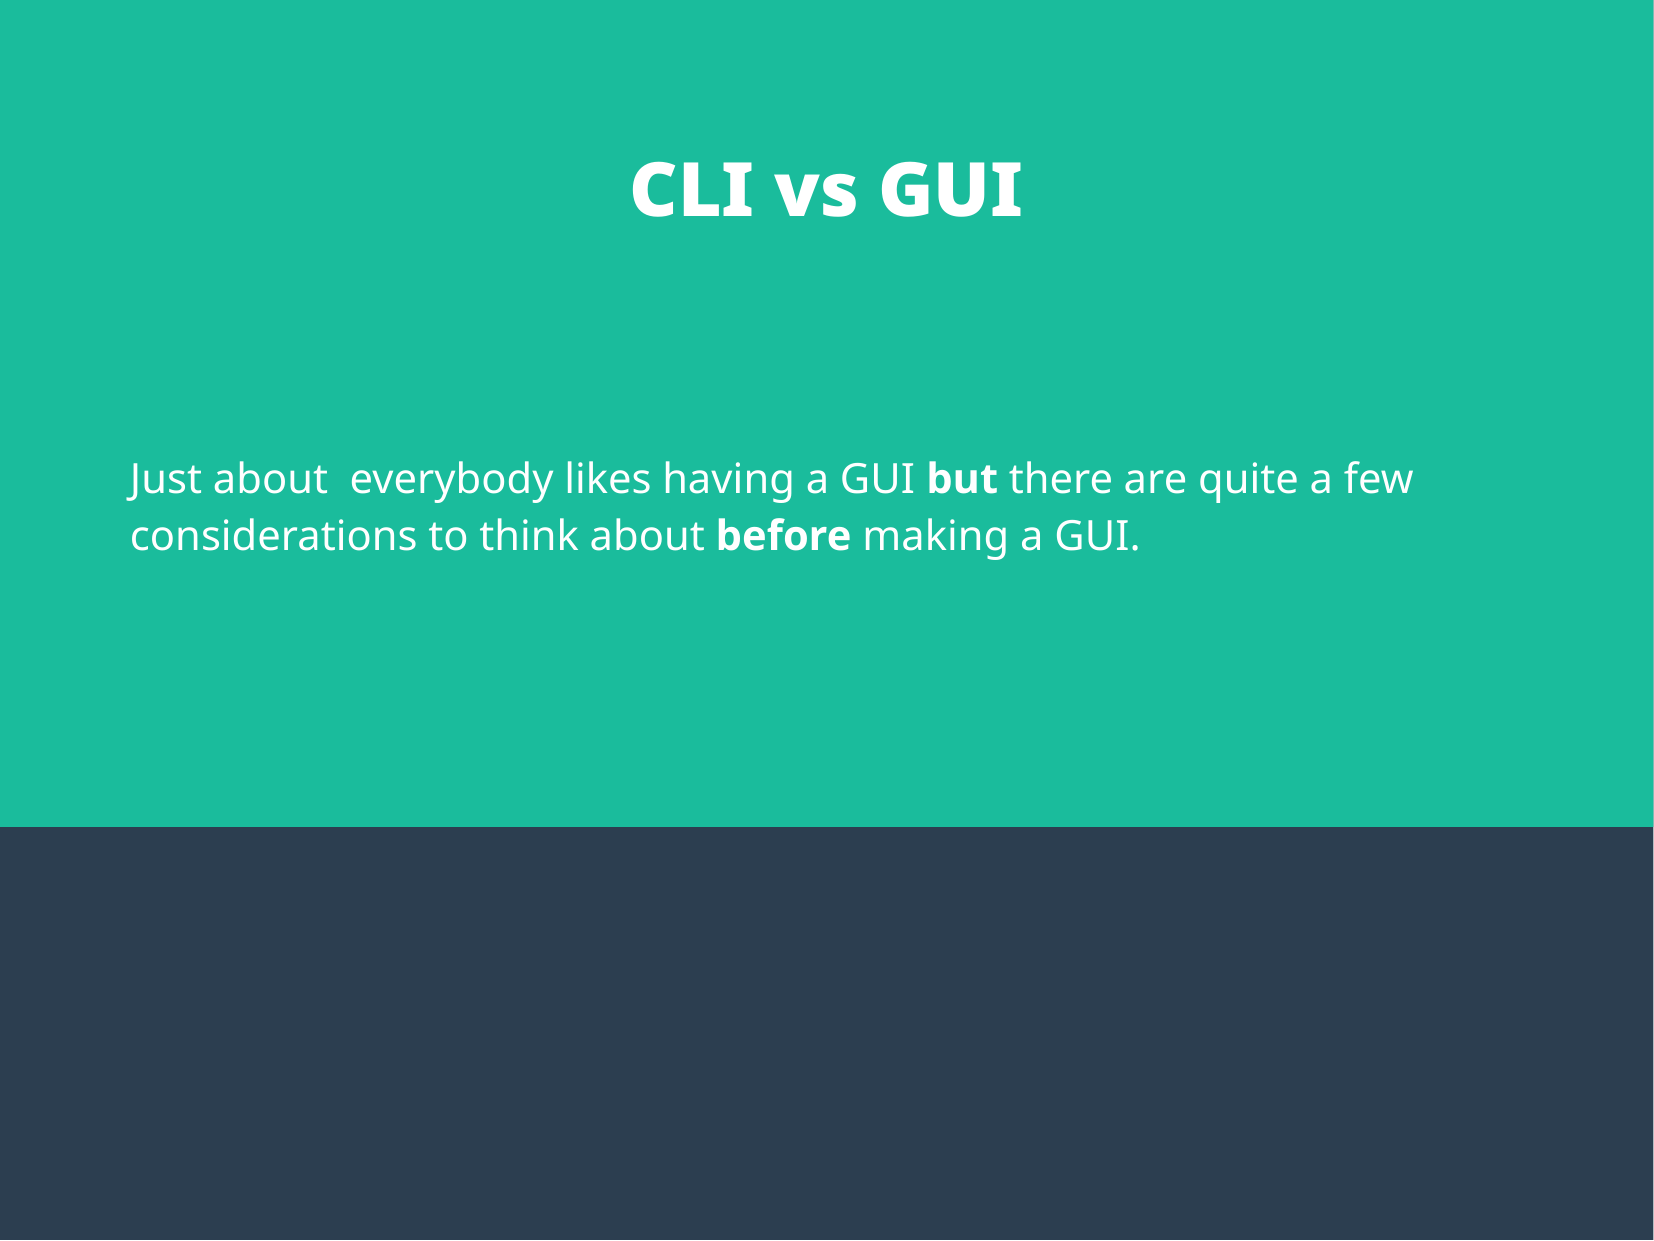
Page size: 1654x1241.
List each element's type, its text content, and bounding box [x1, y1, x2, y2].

title CLI vs GUI [59, 82, 1595, 240]
list Just about everybody likes having a GUI but there are quite a few considerations to think about before making a GUI. [59, 448, 1595, 1182]
